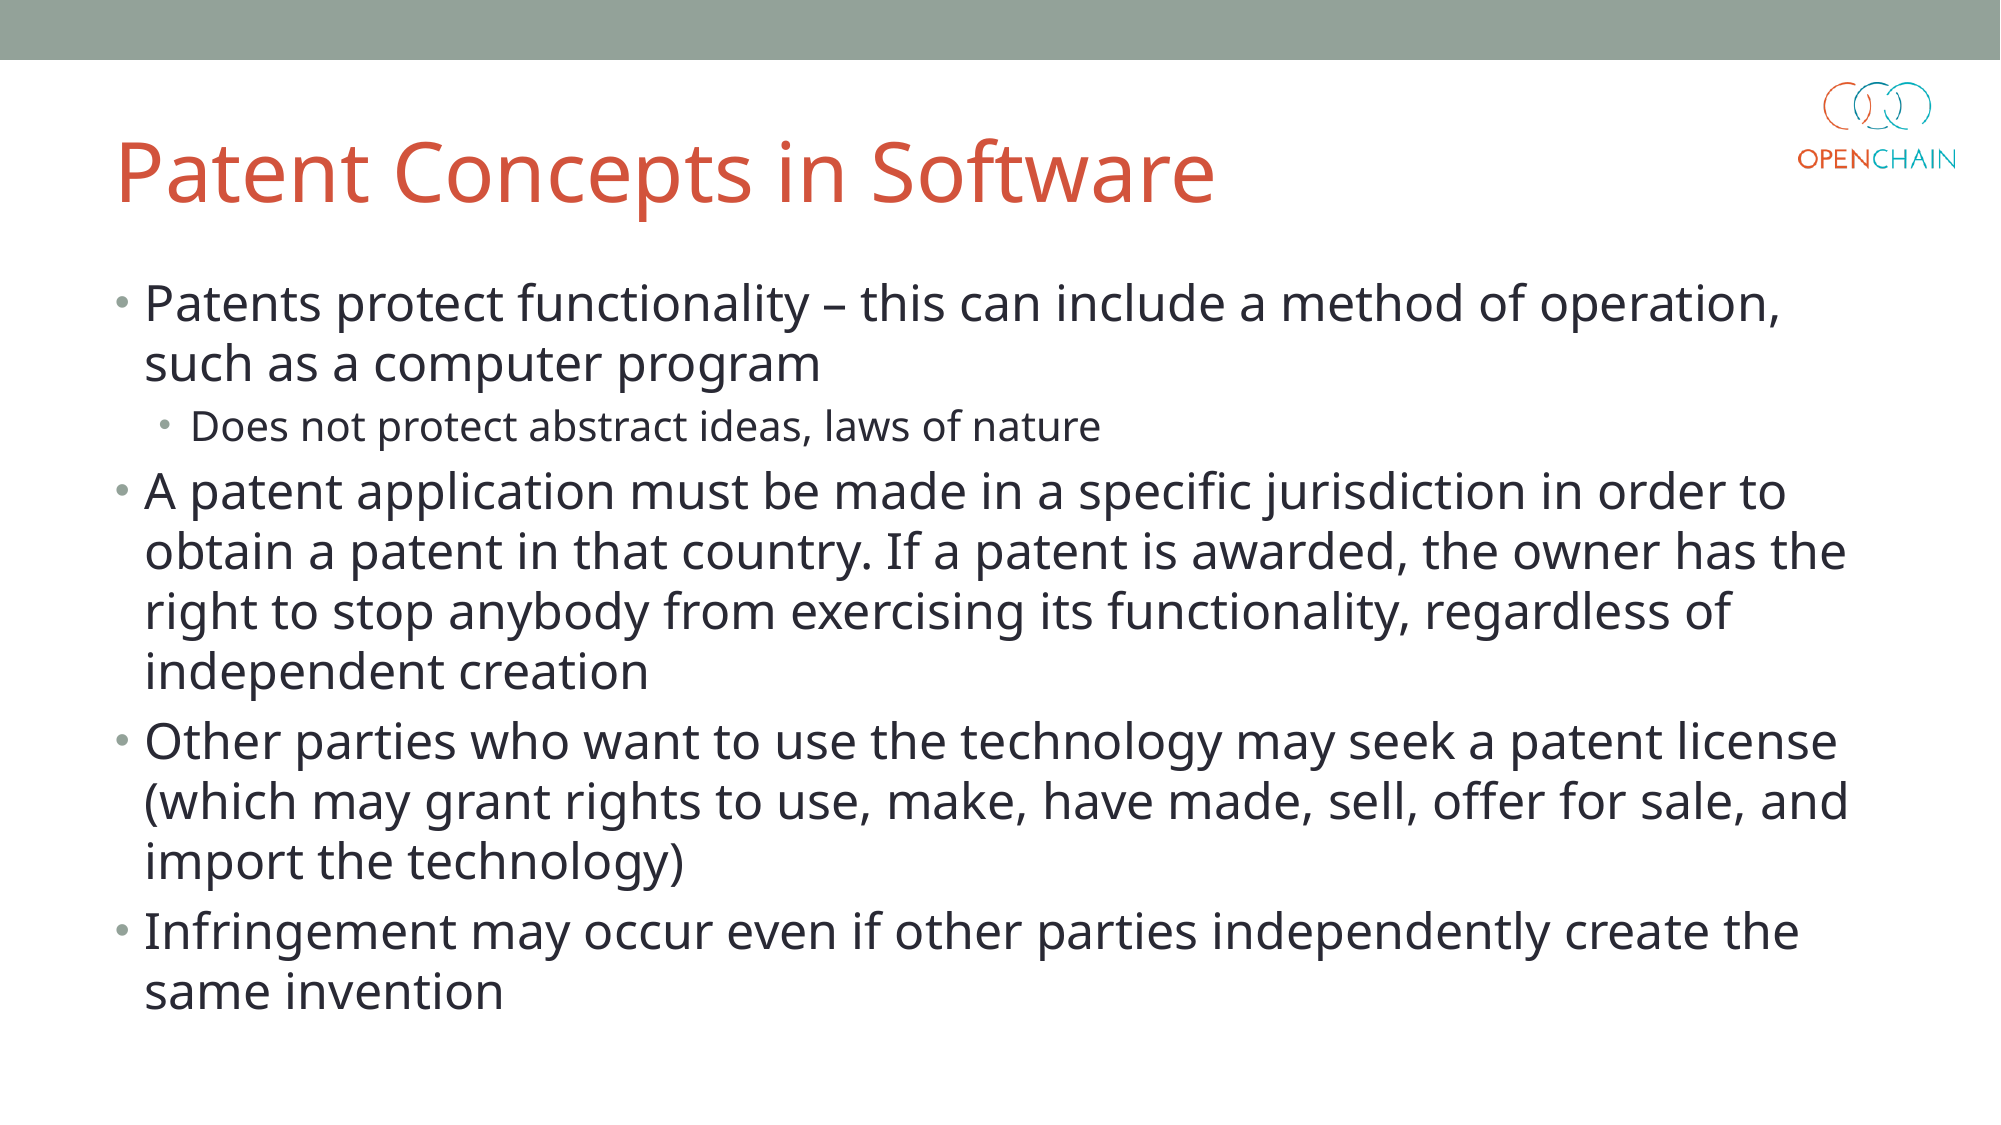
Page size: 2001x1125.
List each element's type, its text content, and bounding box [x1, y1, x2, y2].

picture [1798, 82, 1955, 169]
list Patents protect functionality – this can include a method of operation, such as a computer program Does not protect abstract ideas, laws of nature A patent application must be made in a specific jurisdiction in order to obtain a patent in that country. If a patent is awarded, the owner has the right to stop anybody from exercising its functionality, regardless of independent creation Other parties who want to use the technology may seek a patent license (which may grant rights to use, make, have made, sell, offer for sale, and import the technology) Infringement may occur even if other parties independently create the same invention [99, 263, 1900, 1064]
title Patent Concepts in Software [99, 87, 1900, 250]
